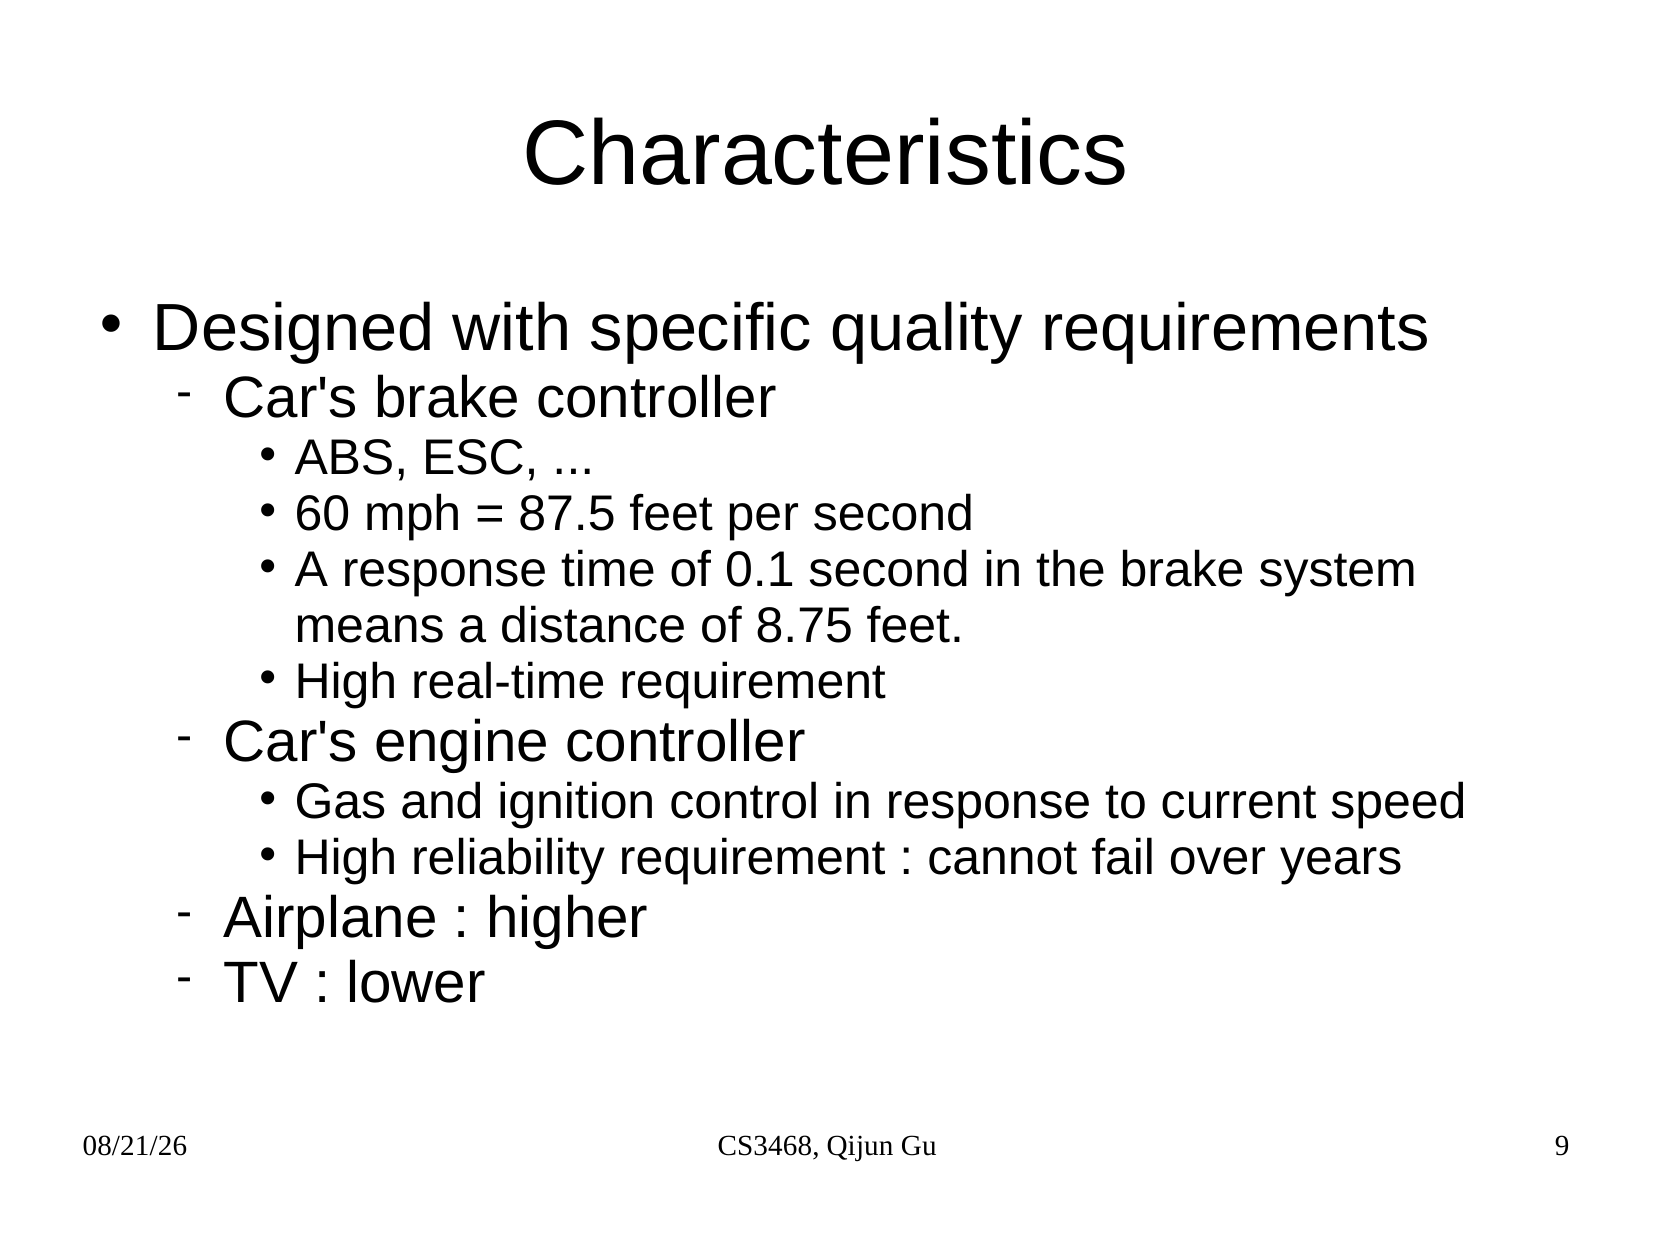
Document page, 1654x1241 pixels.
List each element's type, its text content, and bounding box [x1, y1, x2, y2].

title Characteristics [82, 56, 1570, 249]
list Designed with specific quality requirements Car's brake controller ABS, ESC, ... 60 mph = 87.5 feet per second A response time of 0.1 second in the brake system means a distance of 8.75 feet. High real-time requirement Car's engine controller Gas and ignition control in response to current speed High reliability requirement : cannot fail over years Airplane : higher TV : lower [82, 290, 1570, 1094]
